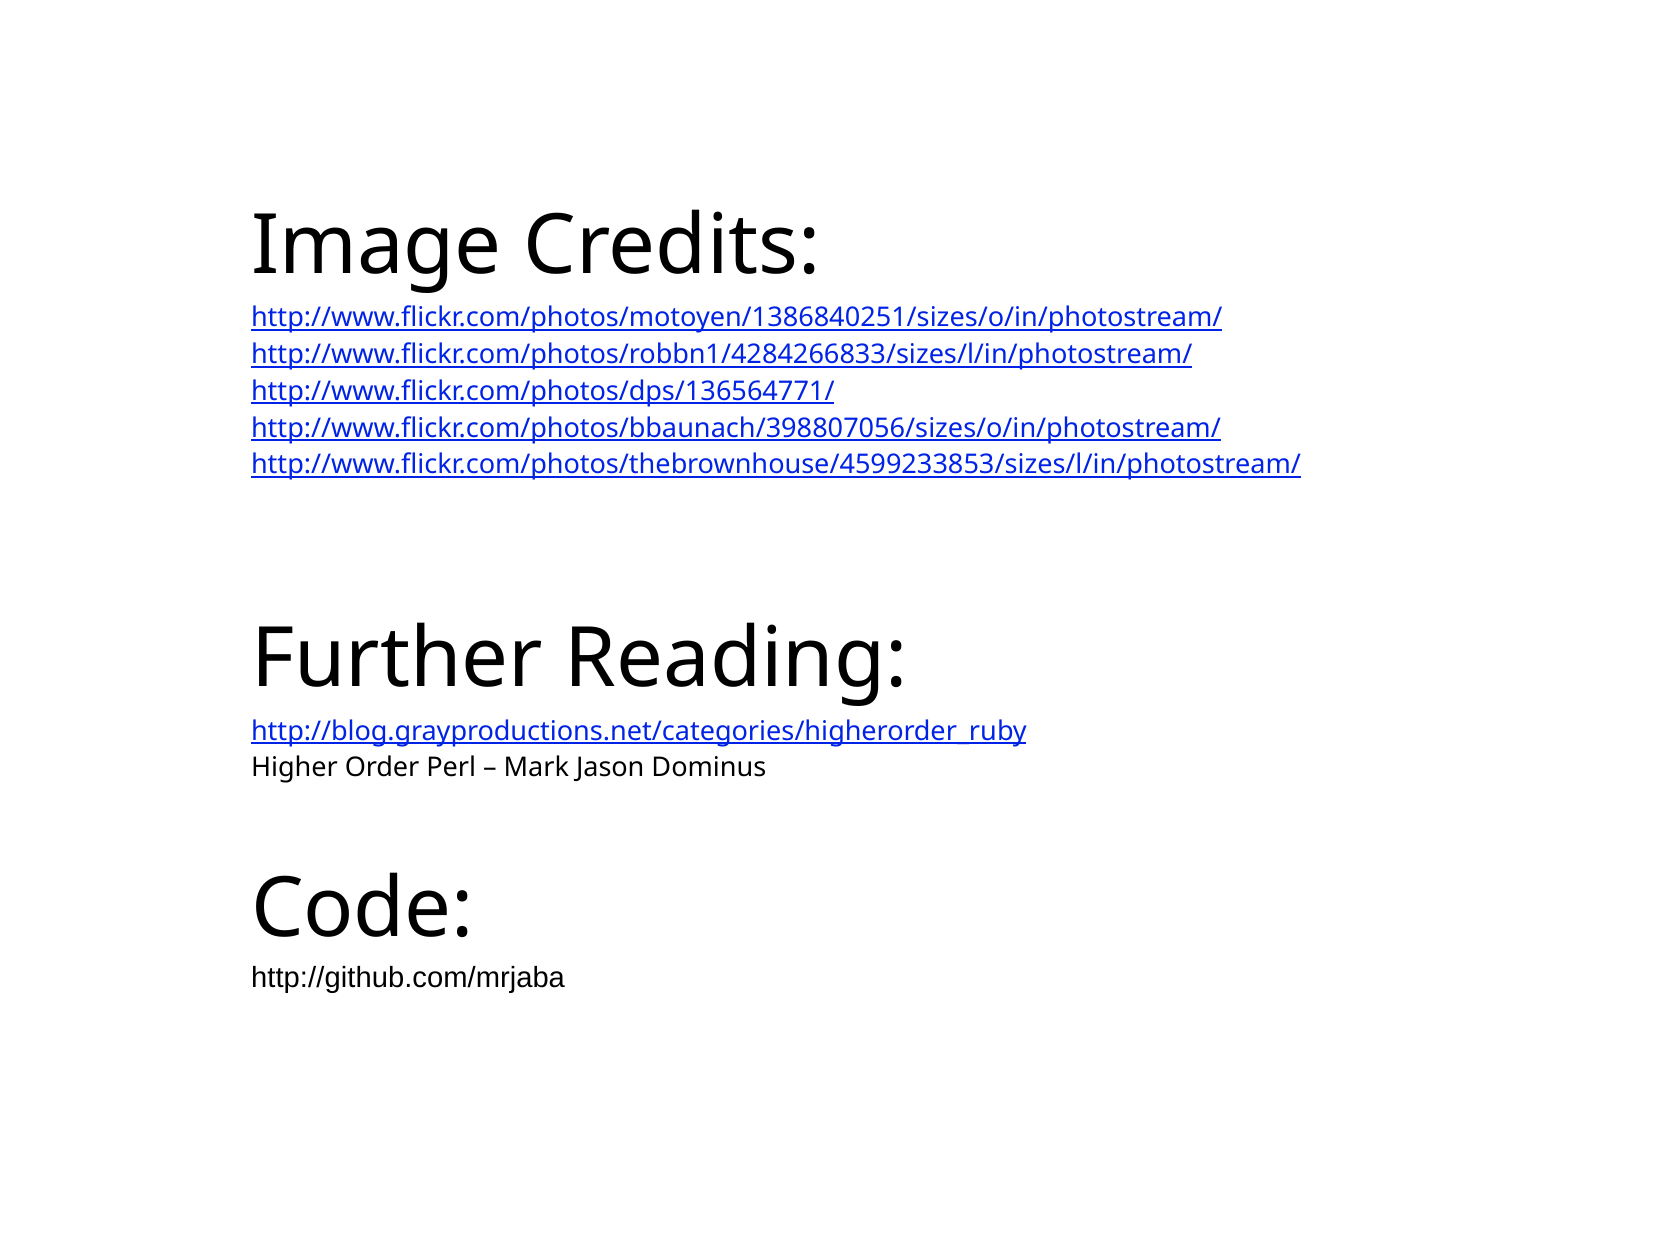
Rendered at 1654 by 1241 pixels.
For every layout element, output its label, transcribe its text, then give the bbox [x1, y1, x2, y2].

text_box Image Credits: http://www.flickr.com/photos/motoyen/1386840251/sizes/o/in/photostream/ http://www.flickr.com/photos/robbn1/4284266833/sizes/l/in/photostream/ http://www.flickr.com/photos/dps/136564771/ http://www.flickr.com/photos/bbaunach/398807056/sizes/o/in/photostream/ http://www.flickr.com/photos/thebrownhouse/4599233853/sizes/l/in/photostream/ [236, 177, 1229, 430]
text_box Further Reading: http://blog.grayproductions.net/categories/higherorder_ruby Higher Order Perl – Mark Jason Dominus [236, 590, 1078, 753]
text_box Code: http://github.com/mrjaba [236, 840, 579, 975]
